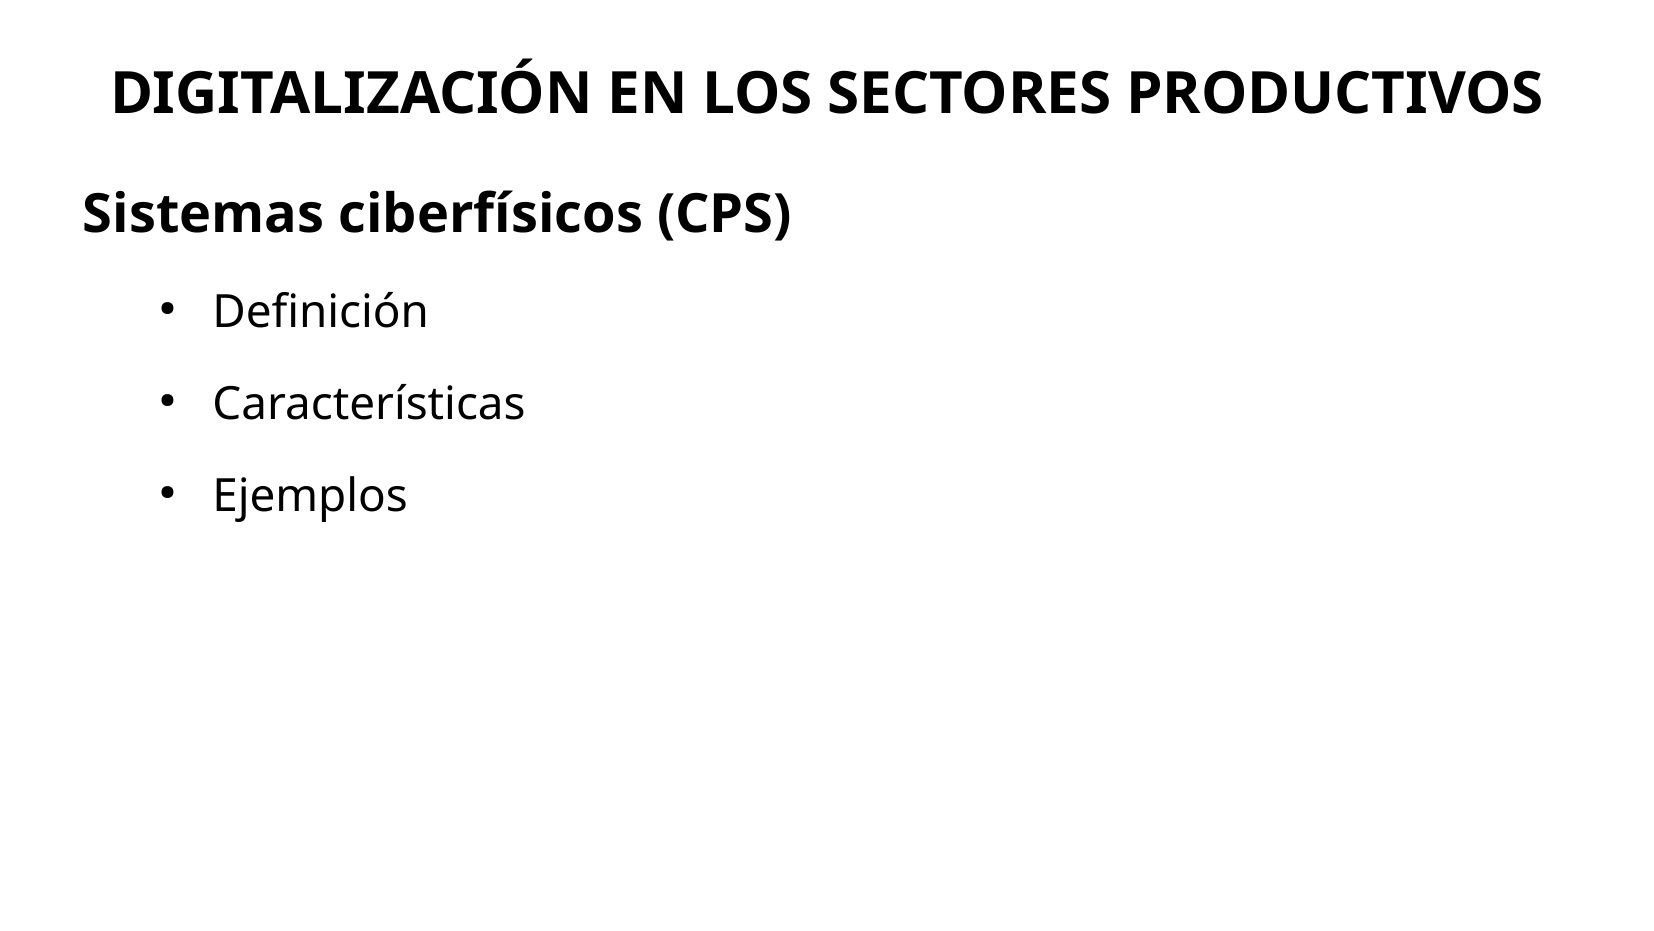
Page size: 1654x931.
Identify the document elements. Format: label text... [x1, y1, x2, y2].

list Sistemas ciberfísicos (CPS) Definición Características Ejemplos [82, 174, 1571, 869]
title DIGITALIZACIÓN EN LOS SECTORES PRODUCTIVOS [82, 13, 1571, 169]
